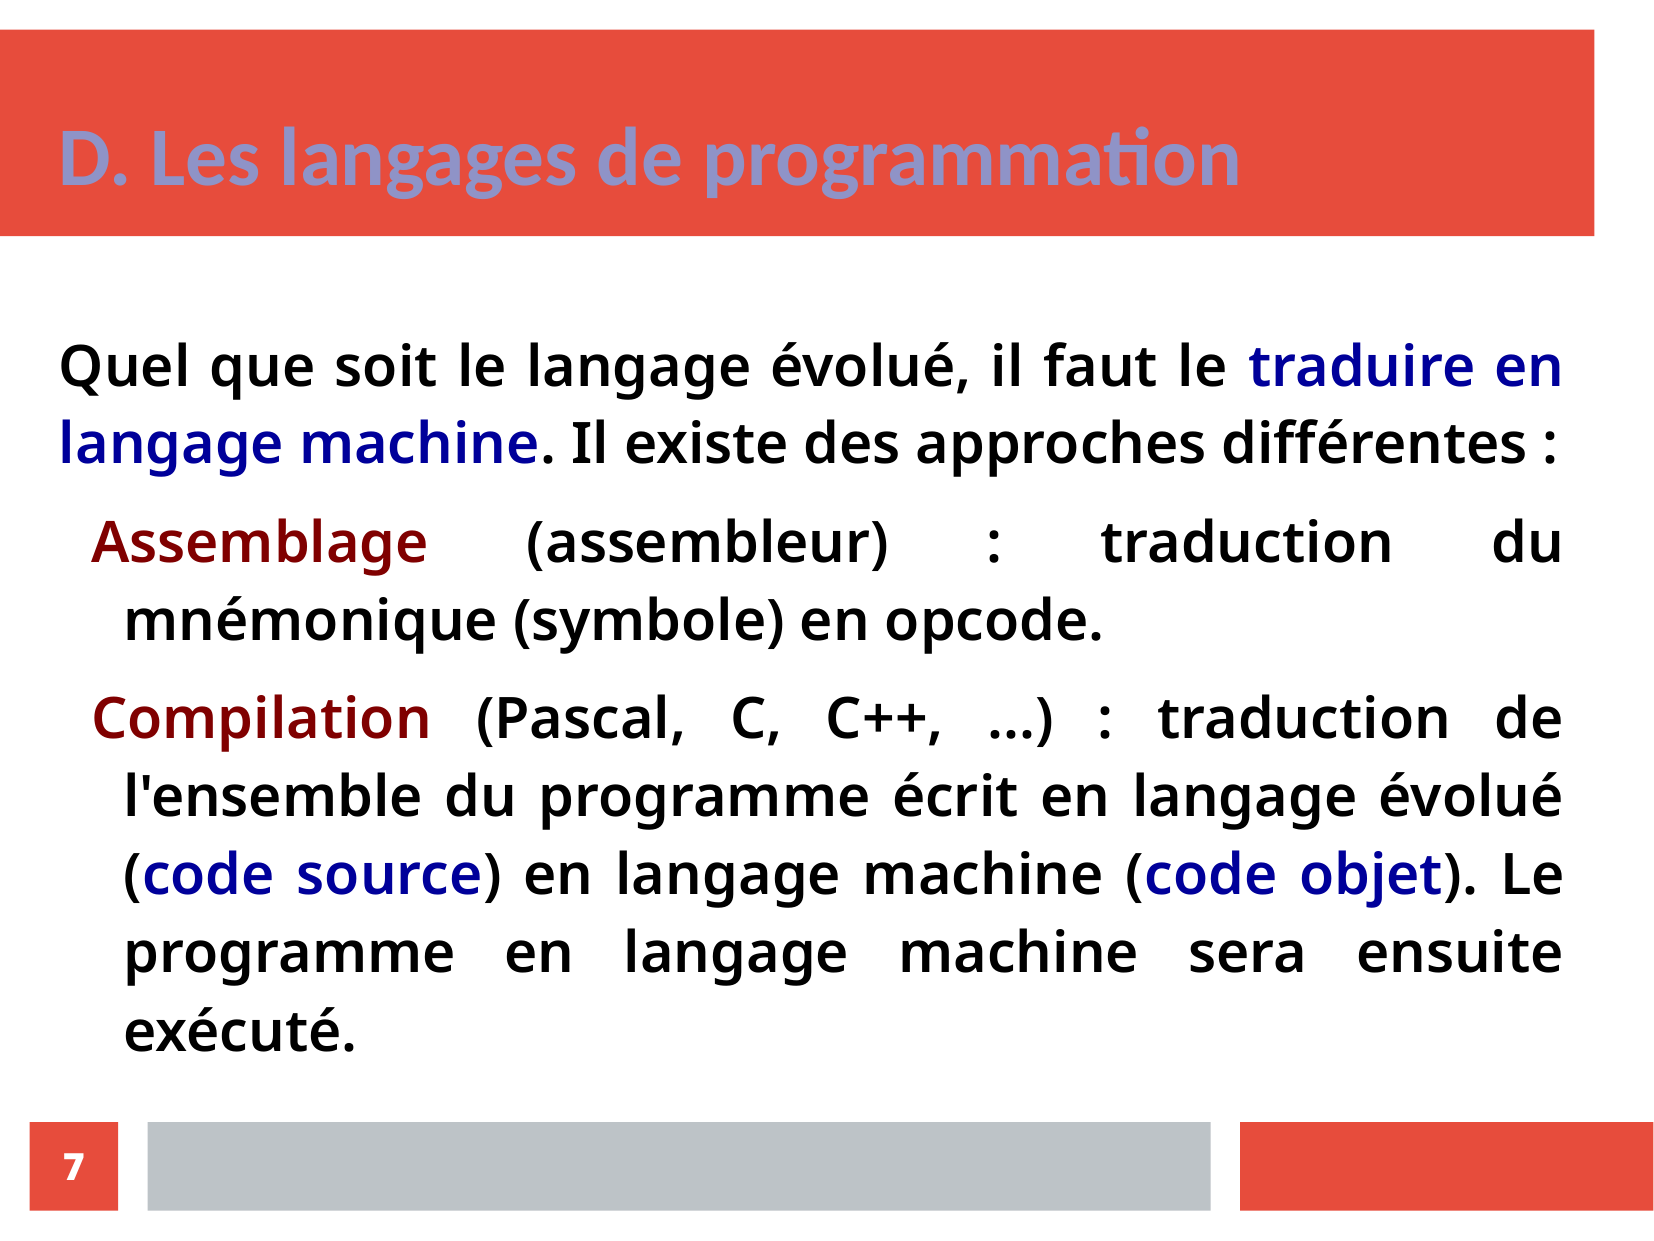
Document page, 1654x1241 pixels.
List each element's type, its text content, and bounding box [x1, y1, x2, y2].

list Quel que soit le langage évolué, il faut le traduire en langage machine. Il existe des approches différentes : Assemblage (assembleur) : traduction du mnémonique (symbole) en opcode. Compilation (Pascal, C, C++, ...) : traduction de l'ensemble du programme écrit en langage évolué (code source) en langage machine (code objet). Le programme en langage machine sera ensuite exécuté. [59, 324, 1565, 1093]
title D. Les langages de programmation [59, 59, 1595, 207]
